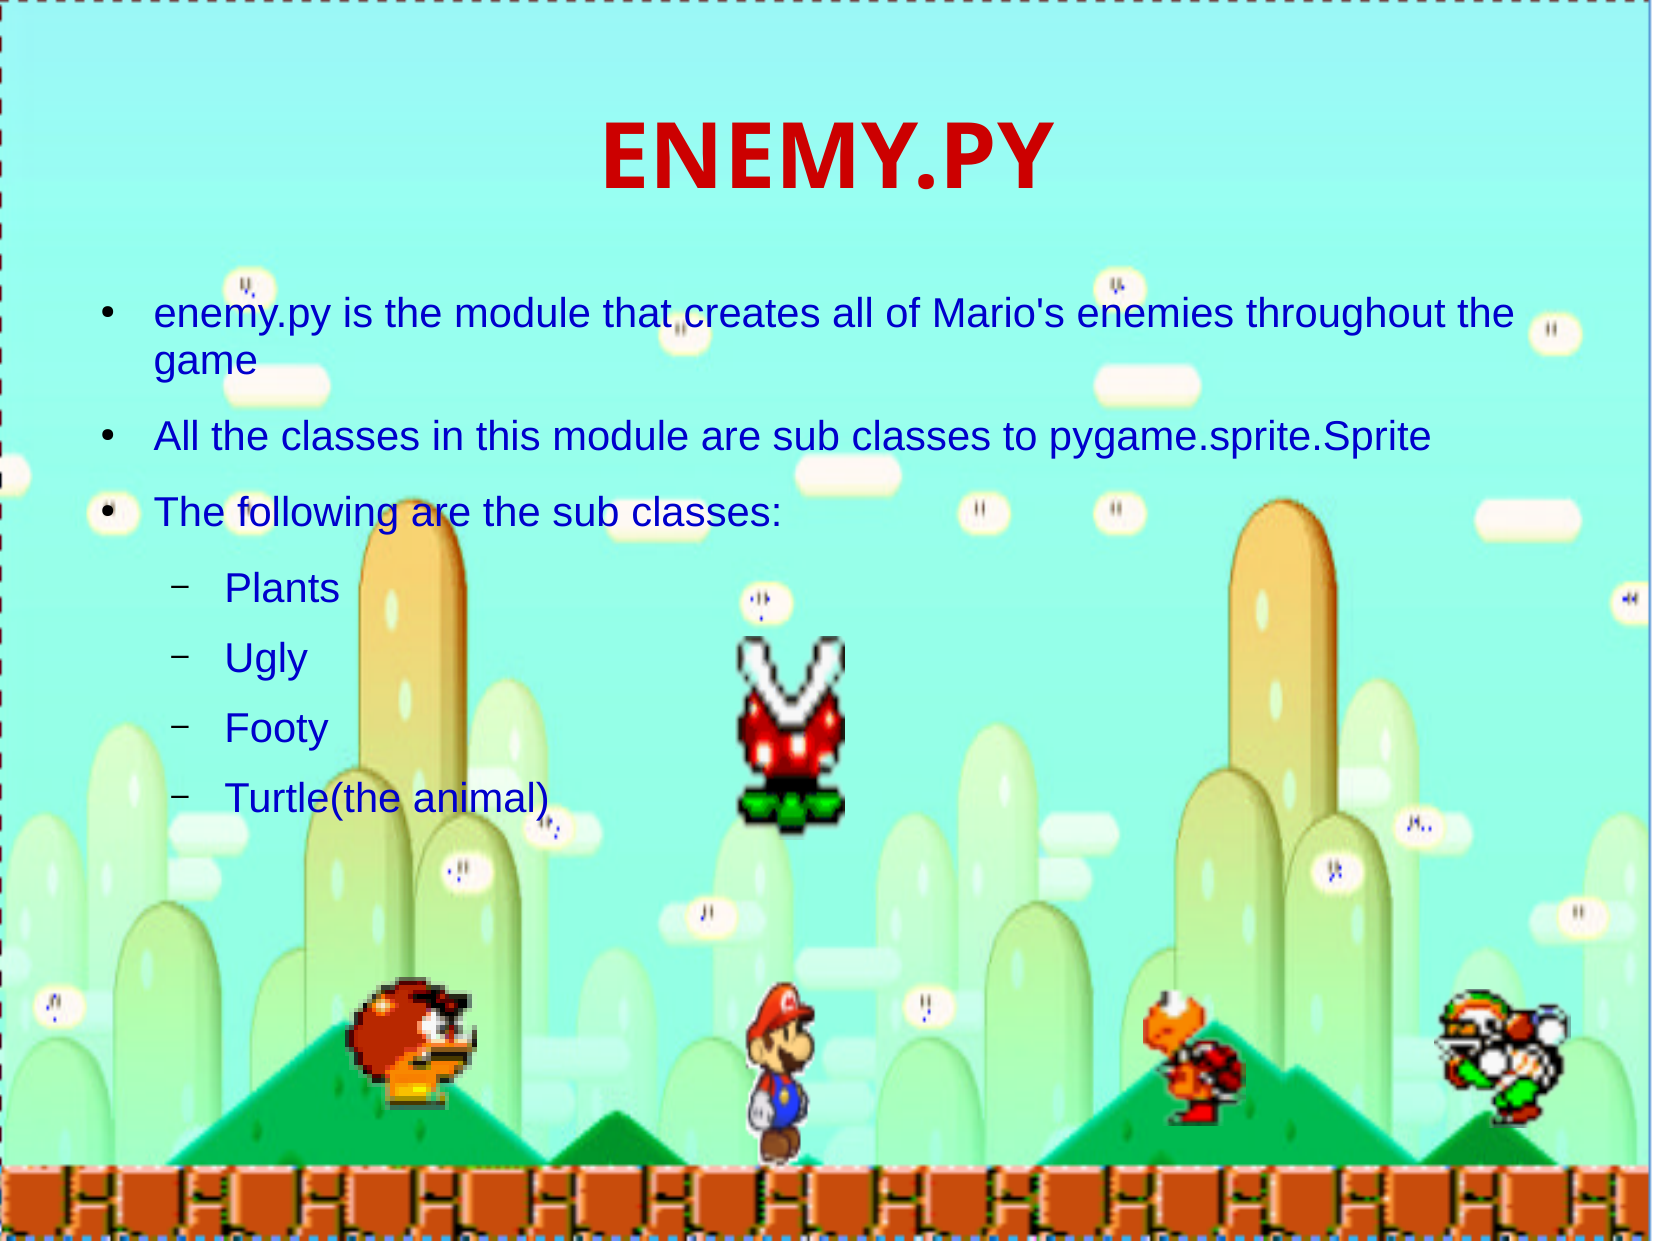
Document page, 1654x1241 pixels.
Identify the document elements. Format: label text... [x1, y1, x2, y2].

picture [0, 0, 1654, 1241]
title ENEMY.PY [82, 49, 1571, 257]
list enemy.py is the module that creates all of Mario's enemies throughout the game All the classes in this module are sub classes to pygame.sprite.Sprite The following are the sub classes: Plants Ugly Footy Turtle(the animal) [82, 290, 1571, 1010]
